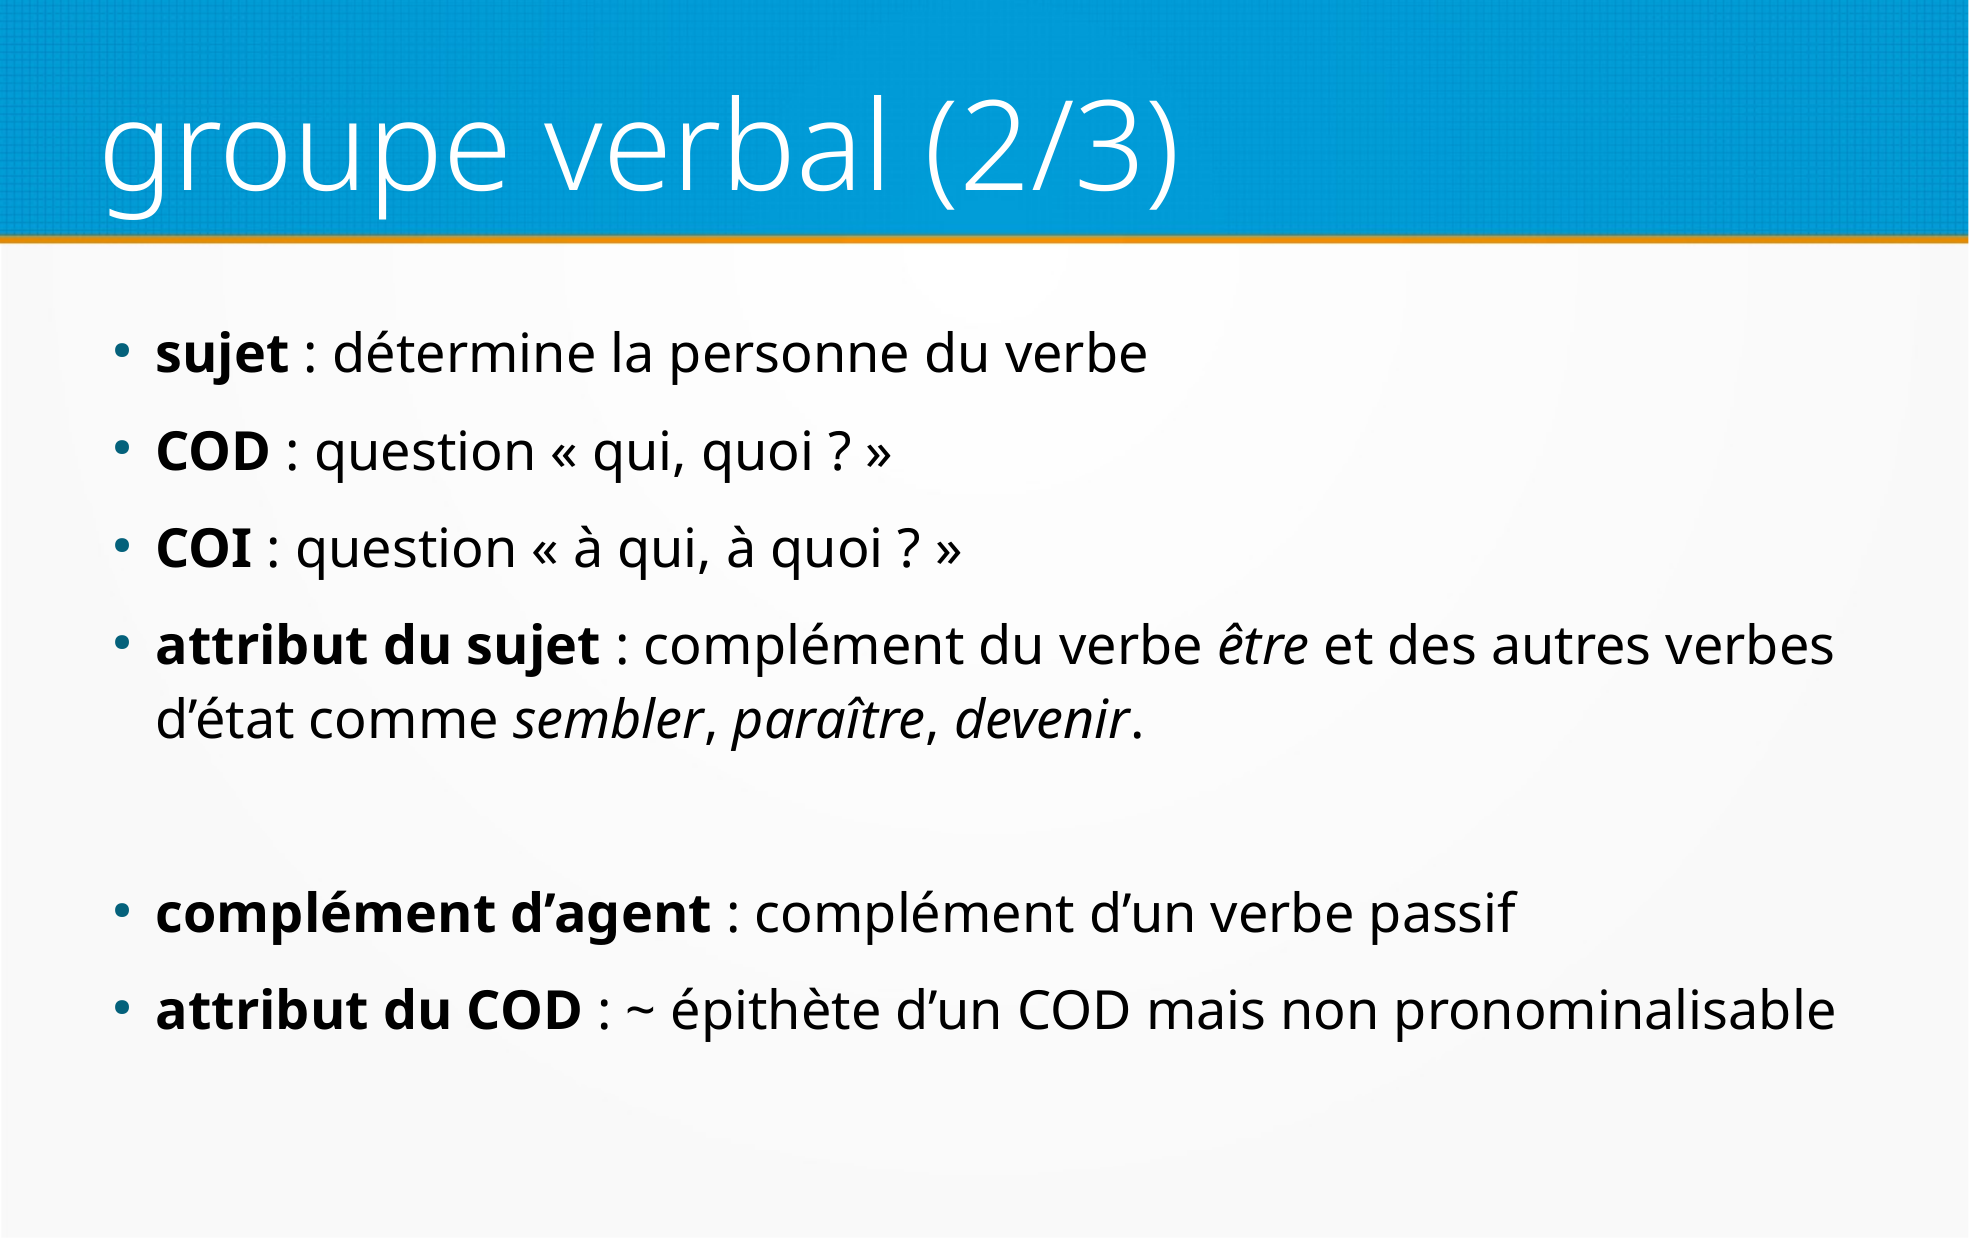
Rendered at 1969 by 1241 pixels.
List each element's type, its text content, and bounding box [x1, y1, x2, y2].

title groupe verbal (2/3) [98, 19, 1870, 227]
picture [0, 233, 1969, 1241]
list sujet : détermine la personne du verbe COD : question « qui, quoi ? » COI : question « à qui, à quoi ? » attribut du sujet : complément du verbe être et des autres verbes d’état comme sembler, paraître, devenir. complément d’agent : complément d’un verbe passif attribut du COD : ~ épithète d’un COD mais non pronominalisable [98, 315, 1861, 1081]
